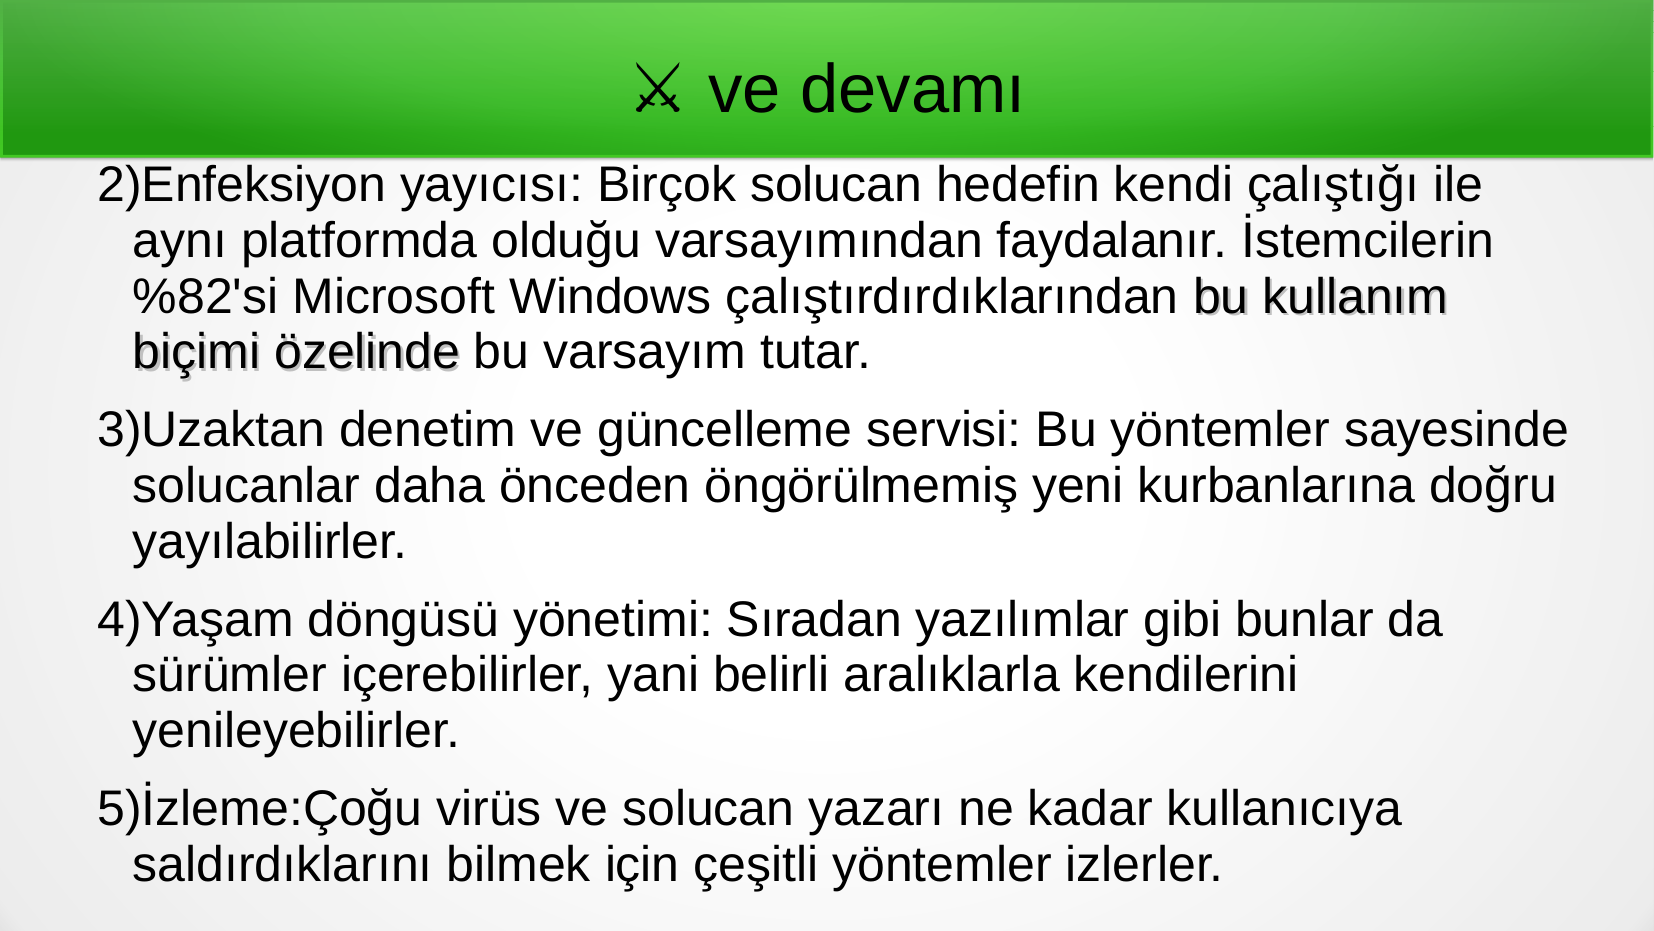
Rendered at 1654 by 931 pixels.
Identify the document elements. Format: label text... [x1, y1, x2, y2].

list Enfeksiyon yayıcısı: Birçok solucan hedefin kendi çalıştığı ile aynı platformda olduğu varsayımından faydalanır. İstemcilerin %82'si Microsoft Windows çalıştırdırdıklarından bu kullanım biçimi özelinde bu varsayım tutar. Uzaktan denetim ve güncelleme servisi: Bu yöntemler sayesinde solucanlar daha önceden öngörülmemiş yeni kurbanlarına doğru yayılabilirler. Yaşam döngüsü yönetimi: Sıradan yazılımlar gibi bunlar da sürümler içerebilirler, yani belirli aralıklarla kendilerini yenileyebilirler. İzleme:Çoğu virüs ve solucan yazarı ne kadar kullanıcıya saldırdıklarını bilmek için çeşitli yöntemler izlerler. [94, 153, 1583, 931]
title ⚔ ve devamı [82, 35, 1571, 142]
